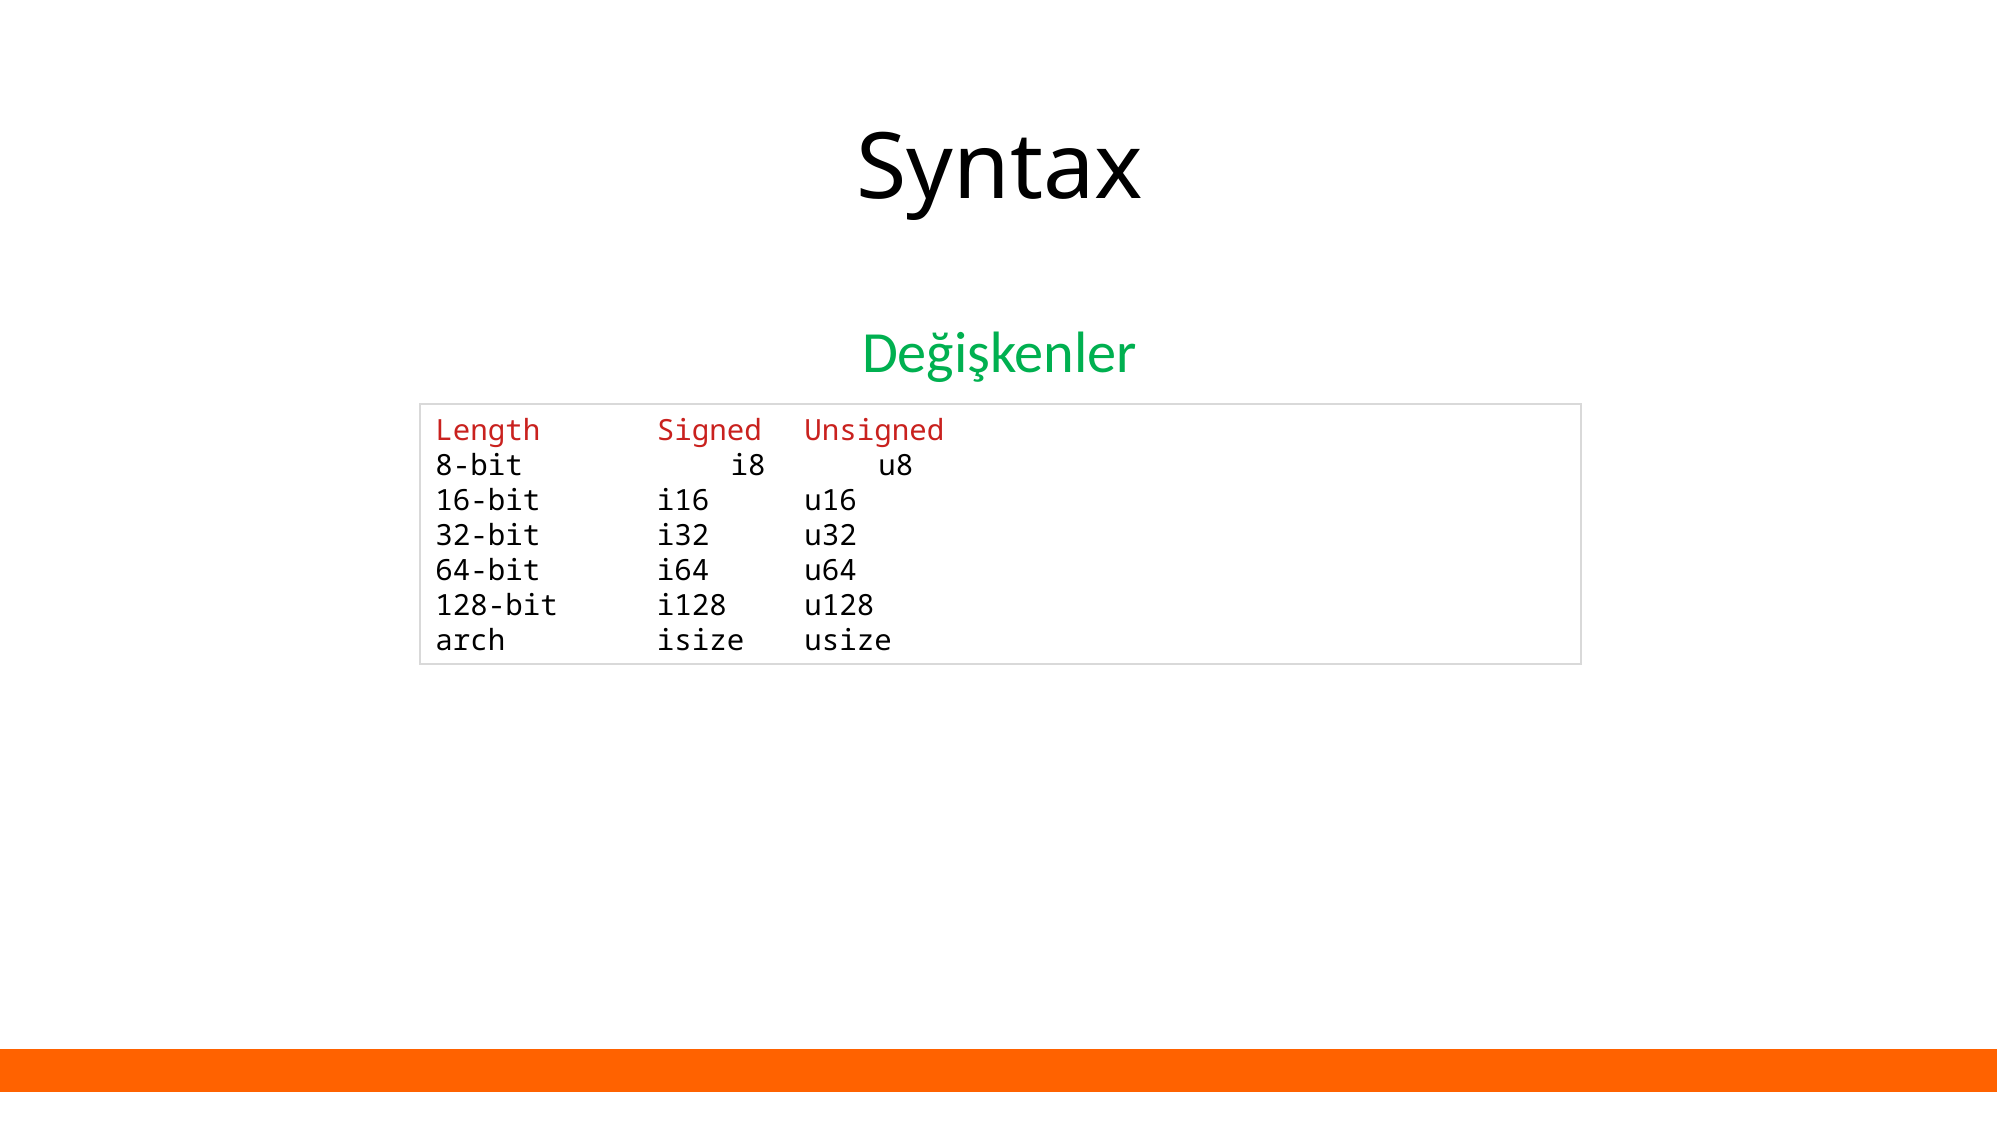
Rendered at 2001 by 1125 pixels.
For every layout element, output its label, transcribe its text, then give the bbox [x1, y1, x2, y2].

list Değişkenler [420, 314, 1579, 403]
title Syntax [137, 59, 1863, 278]
text_box Length Signed Unsigned 8-bit i8 u8 16-bit i16 u16 32-bit i32 u32 64-bit i64 u64 128-bit i128 u128 arch isize usize [420, 404, 1581, 664]
text_box [0, 1049, 1997, 1092]
